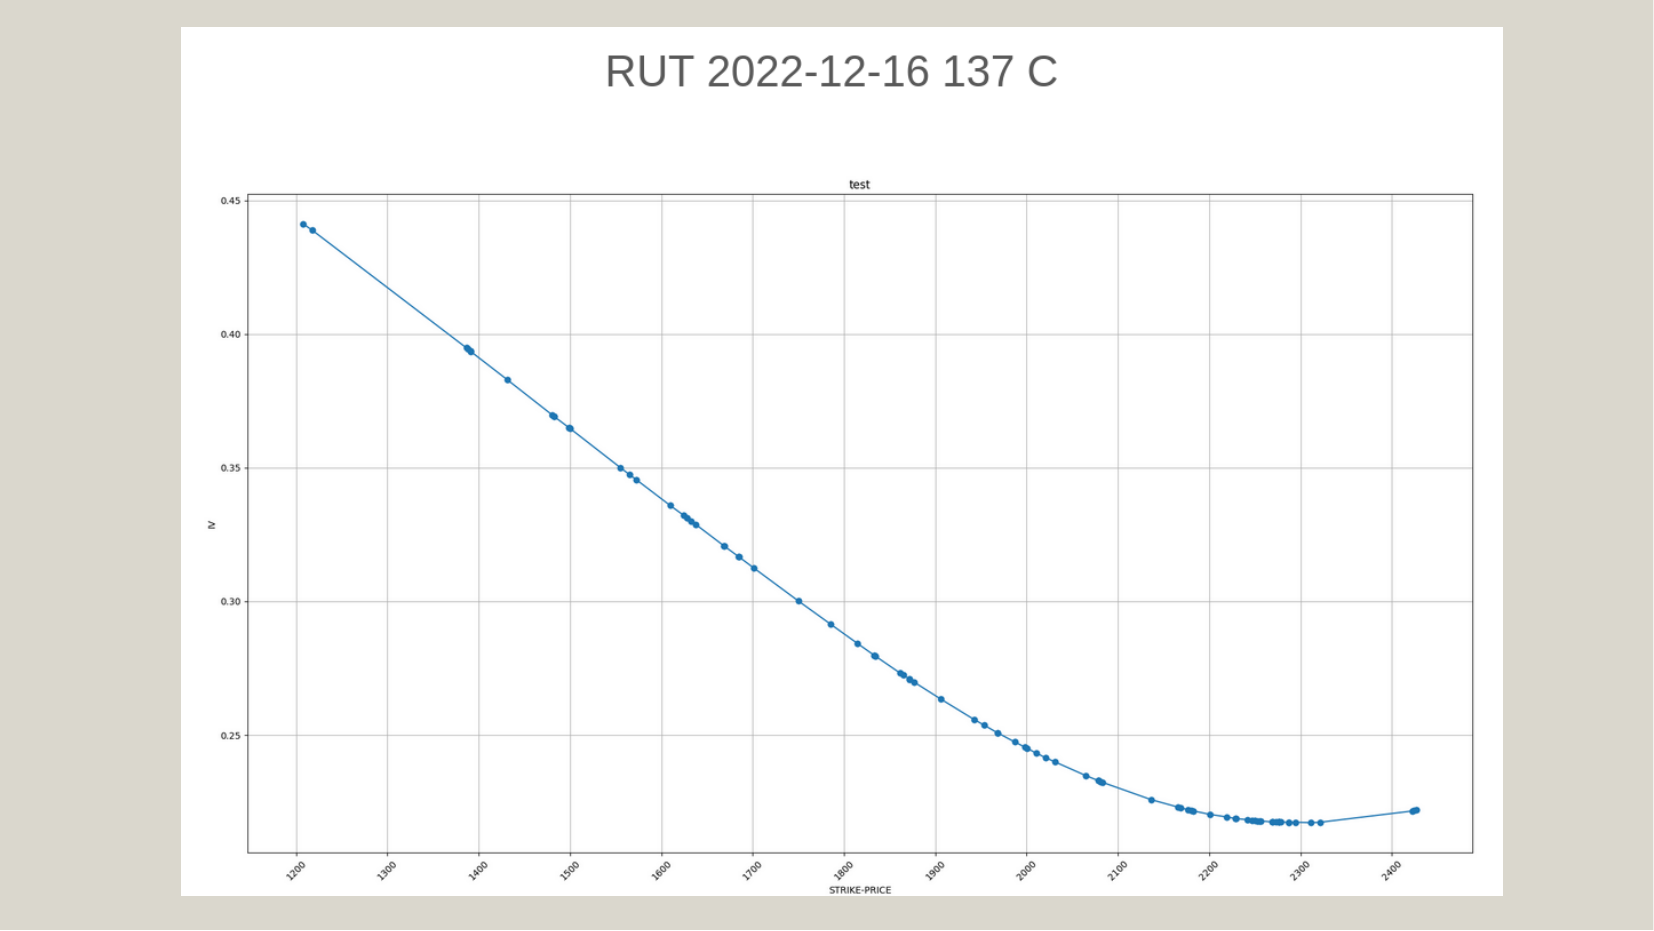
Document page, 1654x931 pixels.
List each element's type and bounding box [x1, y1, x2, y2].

picture [181, 27, 1503, 896]
